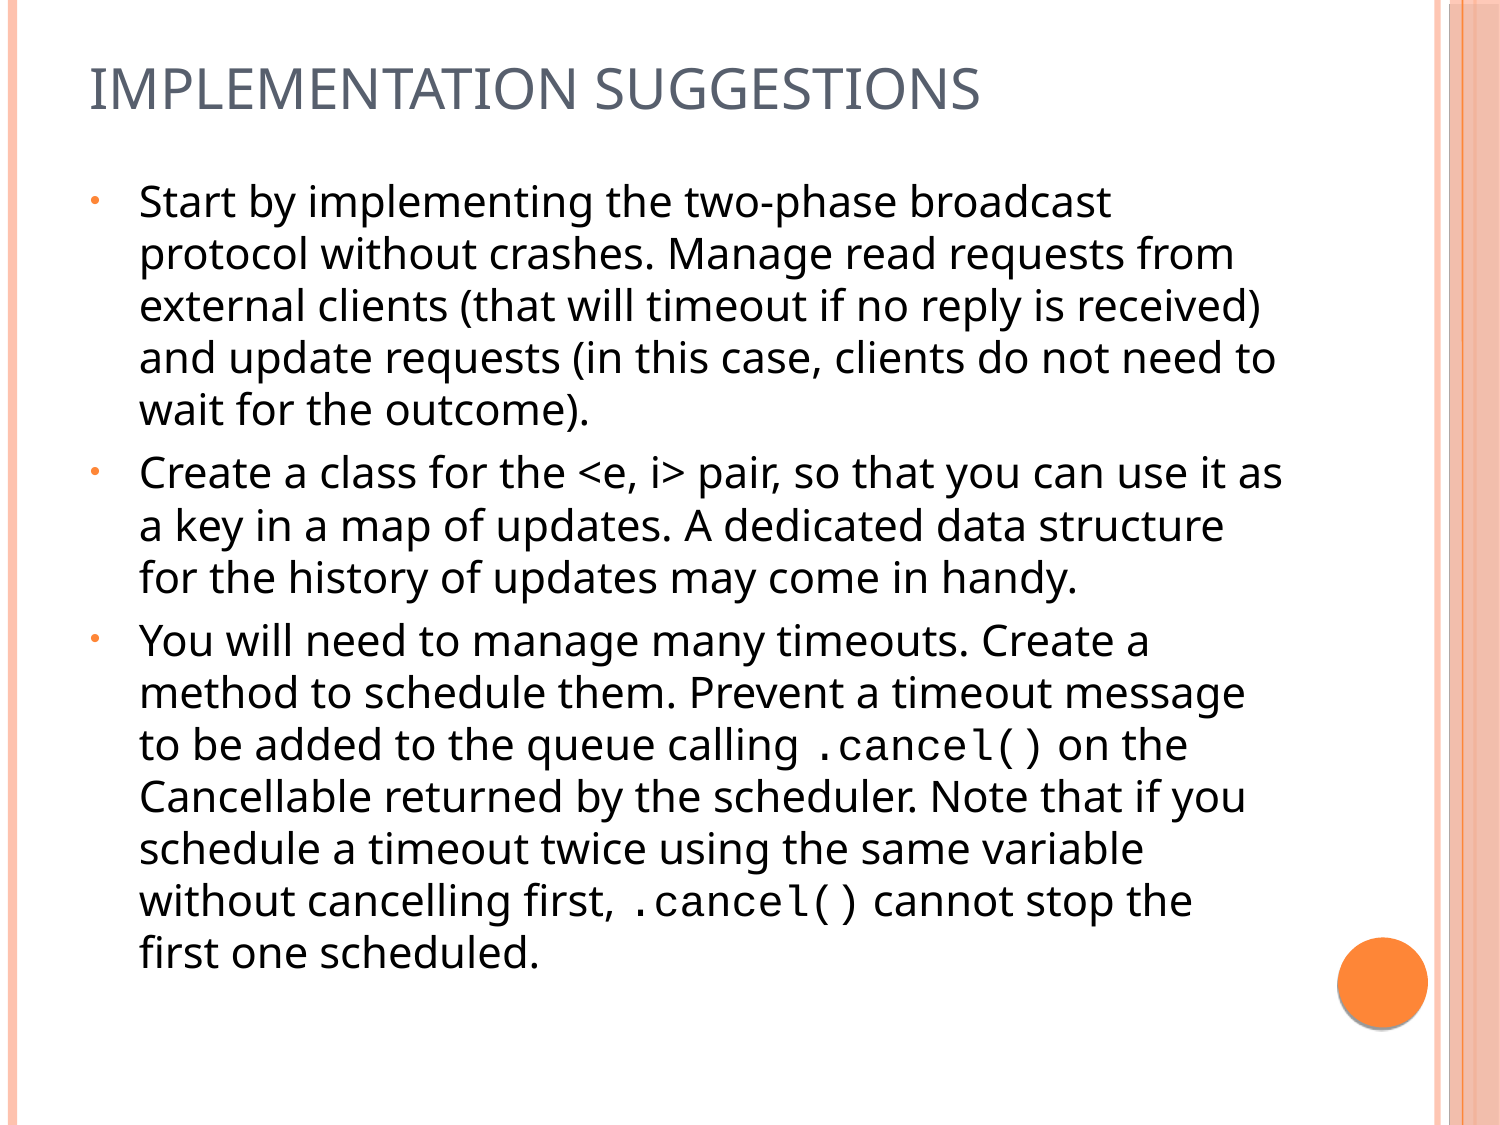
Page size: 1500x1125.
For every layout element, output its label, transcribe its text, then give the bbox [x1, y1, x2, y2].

title Implementation suggestions [75, 45, 1300, 129]
slide_number [1333, 940, 1434, 1027]
list Start by implementing the two-phase broadcast protocol without crashes. Manage read requests from external clients (that will timeout if no reply is received) and update requests (in this case, clients do not need to wait for the outcome). Create a class for the <e, i> pair, so that you can use it as a key in a map of updates. A dedicated data structure for the history of updates may come in handy. You will need to manage many timeouts. Create a method to schedule them. Prevent a timeout message to be added to the queue calling .cancel() on the Cancellable returned by the scheduler. Note that if you schedule a timeout twice using the same variable without cancelling first, .cancel() cannot stop the first one scheduled. [75, 166, 1300, 1027]
